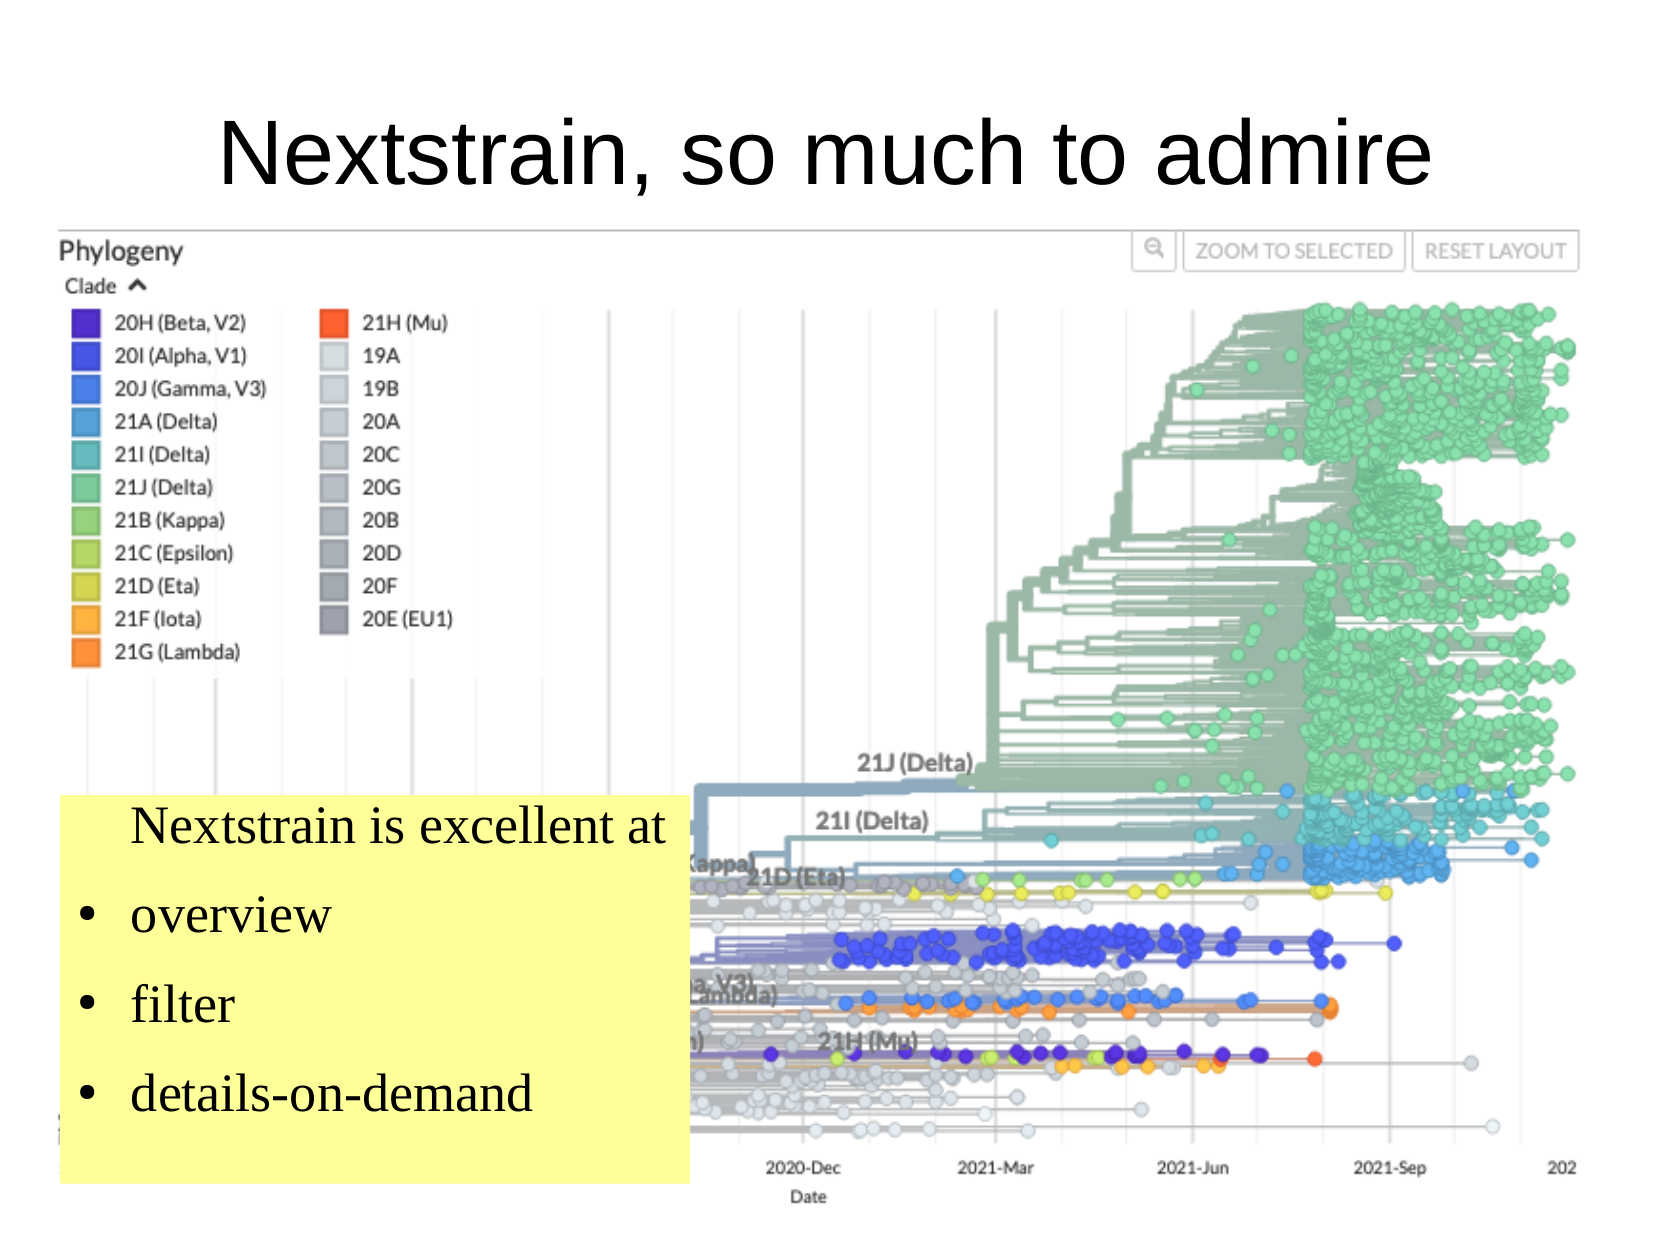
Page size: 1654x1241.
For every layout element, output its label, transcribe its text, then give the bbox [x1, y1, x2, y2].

picture [30, 201, 1603, 1216]
title [82, 49, 1571, 257]
list Nextstrain is excellent at overview filter details-on-demand [60, 795, 691, 1184]
